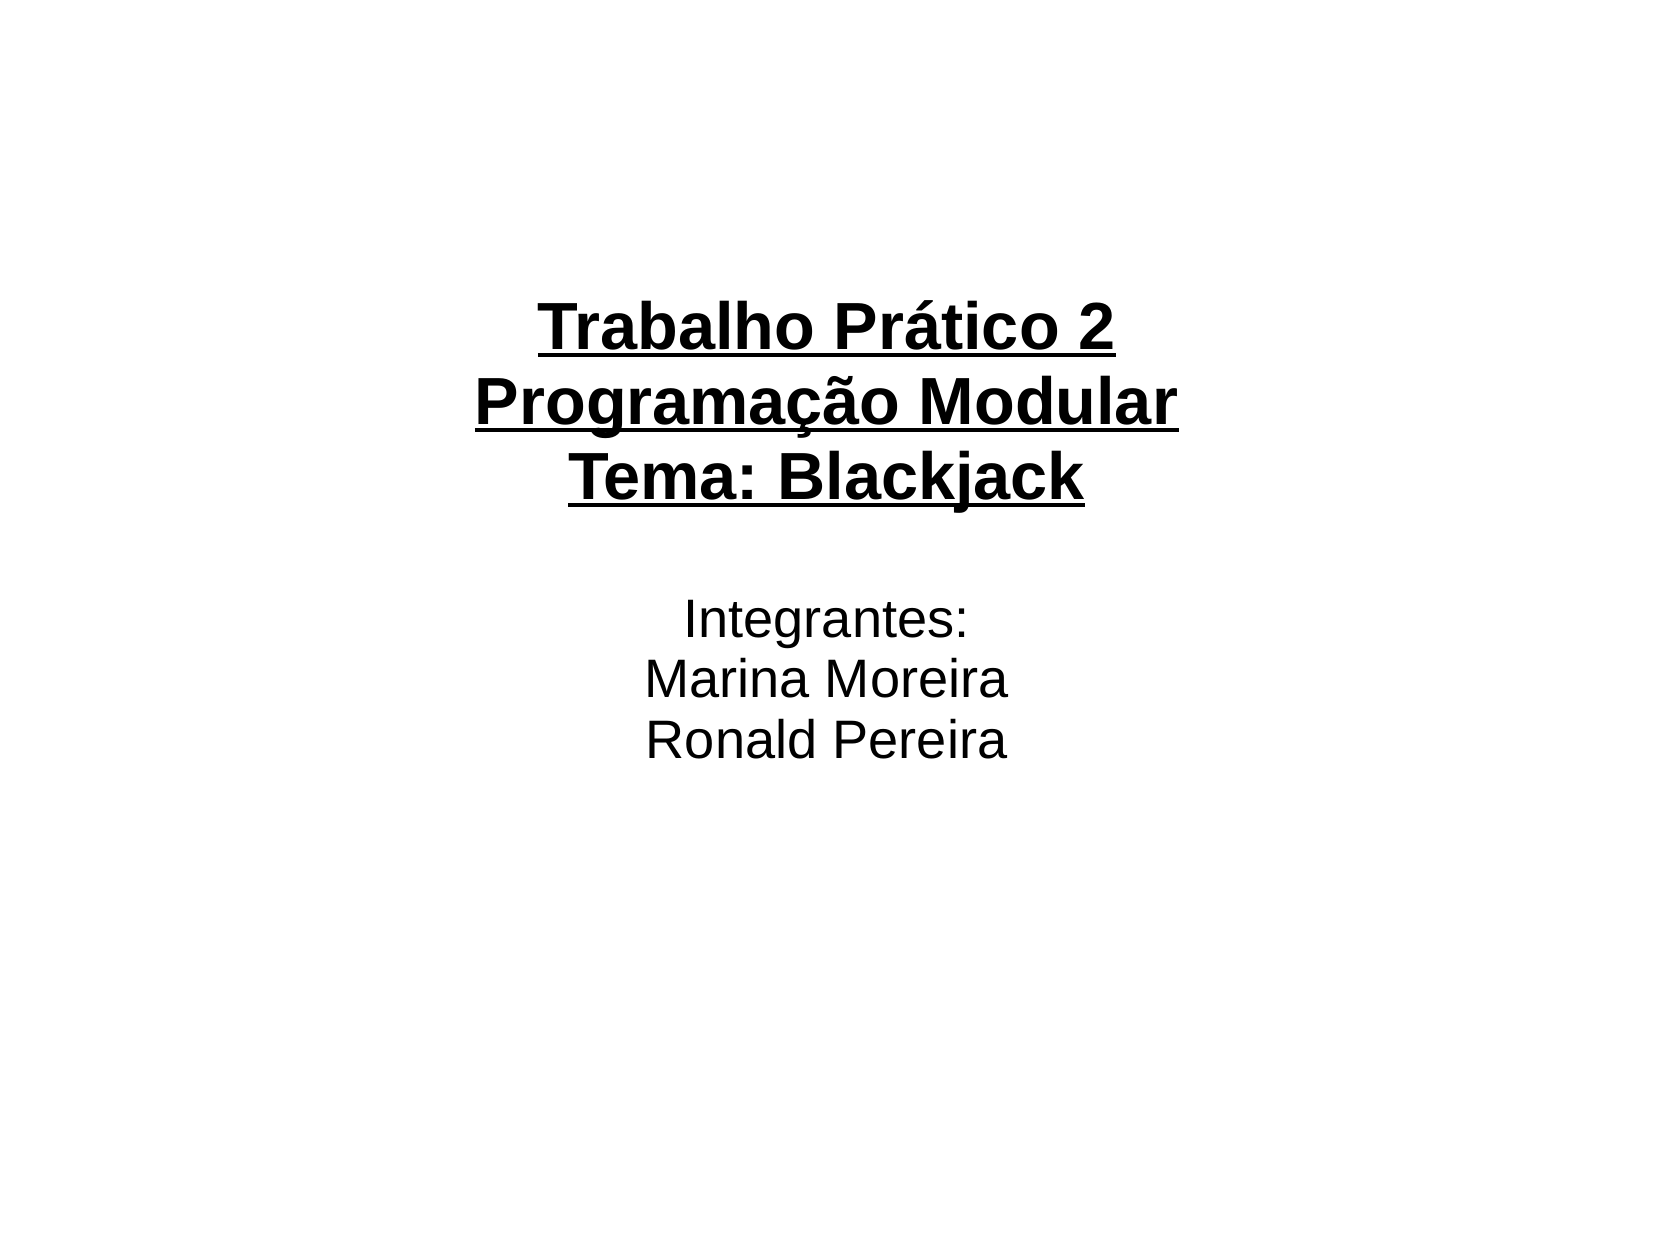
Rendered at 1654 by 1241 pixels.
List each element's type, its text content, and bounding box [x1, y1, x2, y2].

subtitle Trabalho Prático 2 Programação Modular Tema: Blackjack Integrantes: Marina Moreira Ronald Pereira [82, 49, 1571, 1010]
